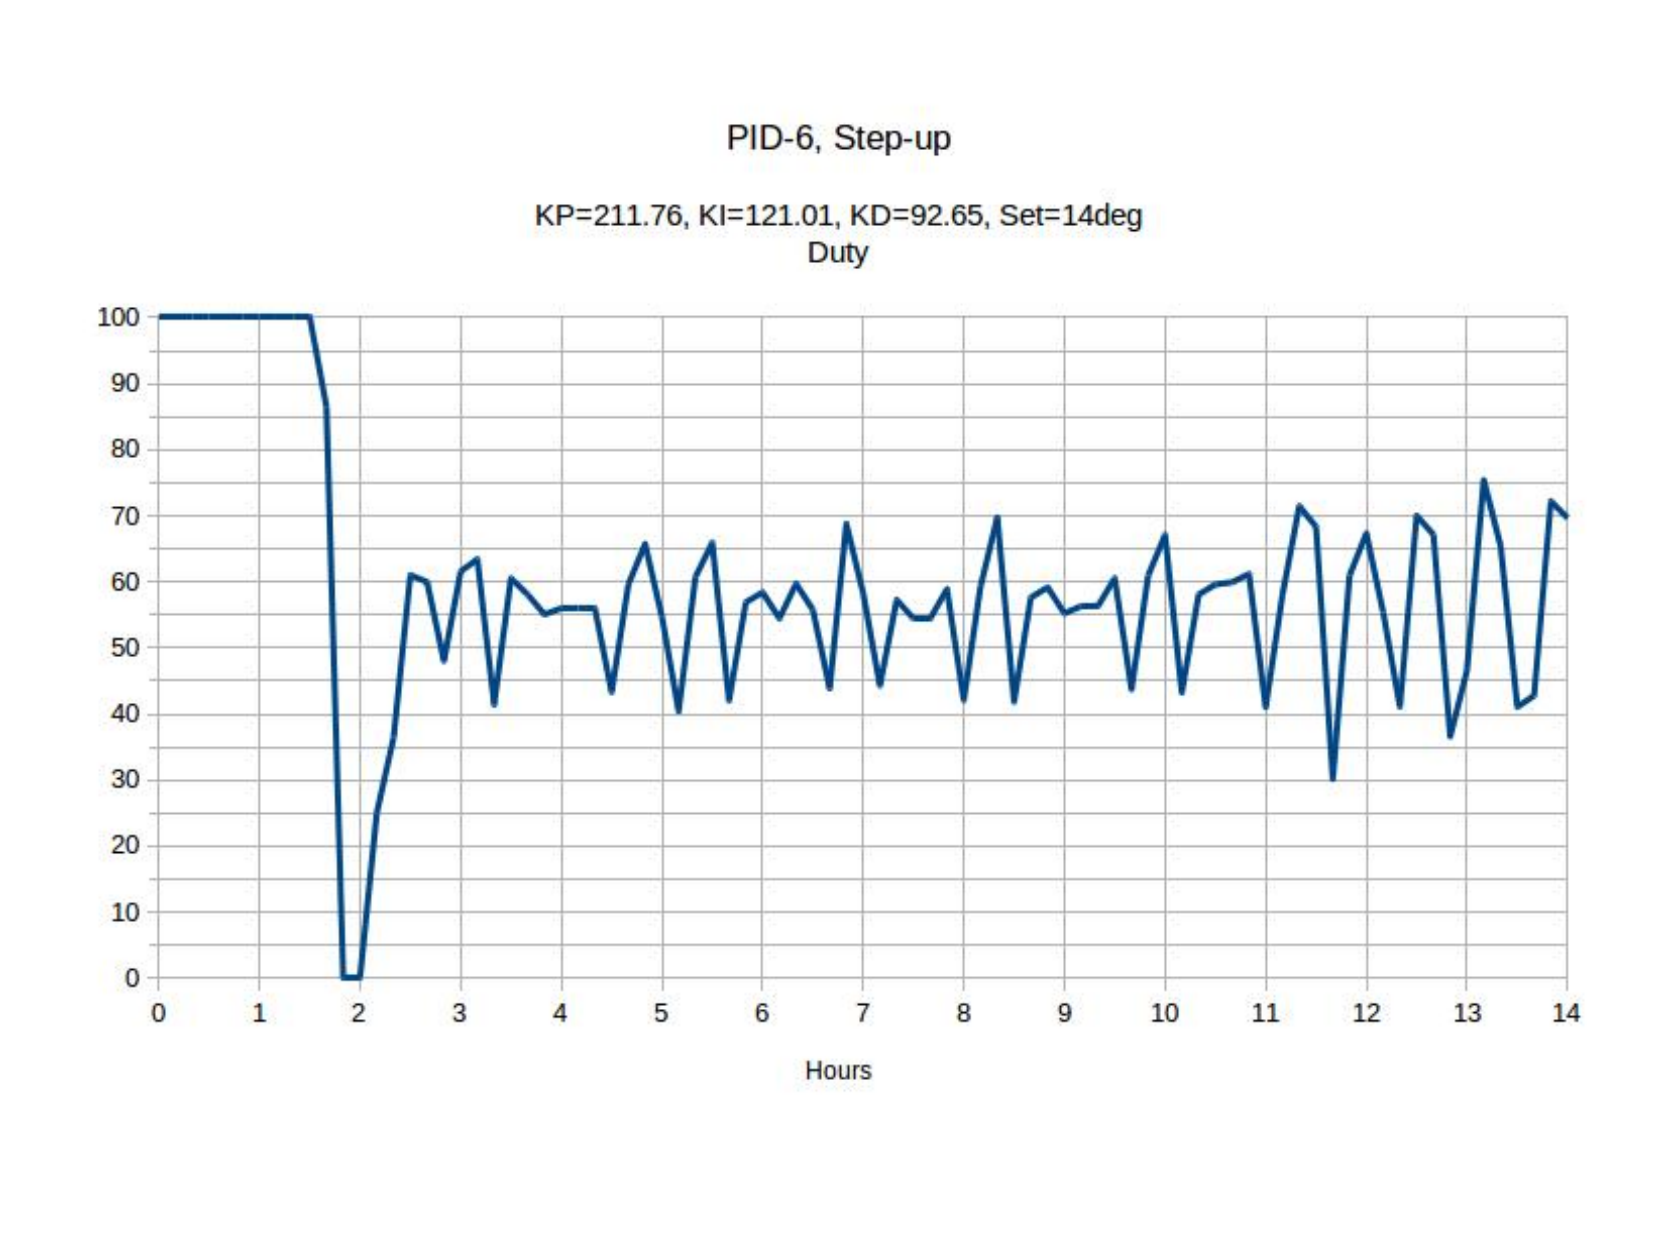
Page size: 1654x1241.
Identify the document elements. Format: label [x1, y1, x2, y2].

picture [67, 74, 1613, 1126]
